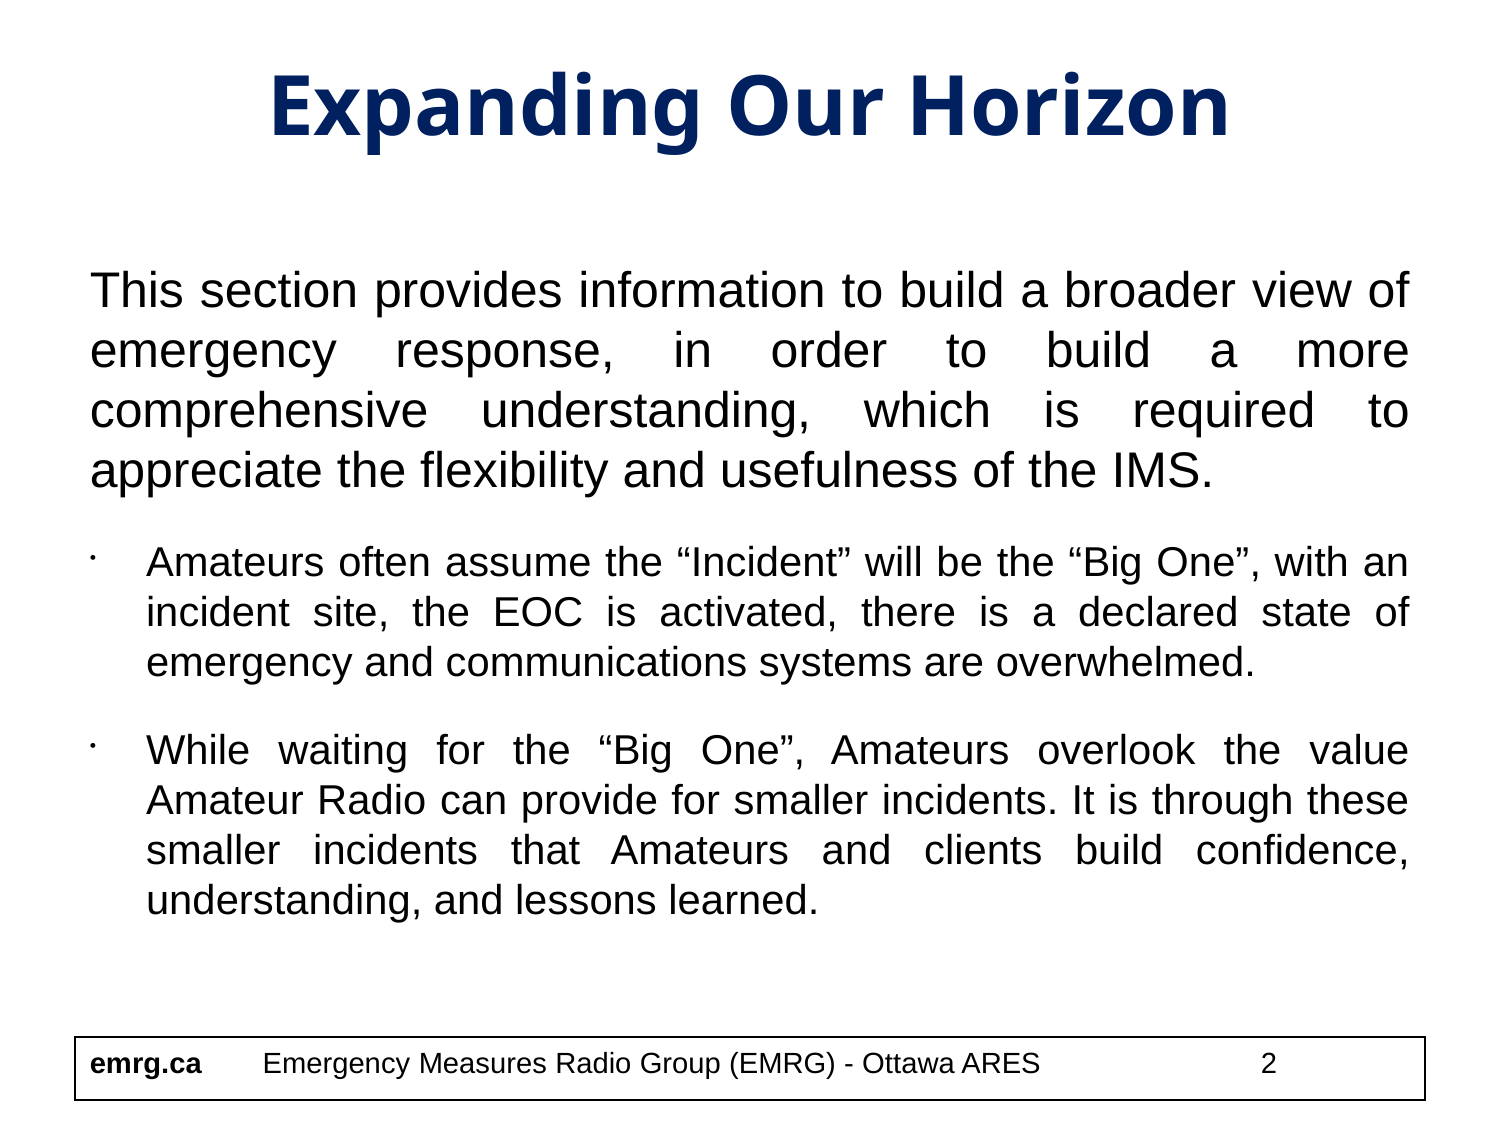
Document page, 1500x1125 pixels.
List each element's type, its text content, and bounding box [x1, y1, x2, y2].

list This section provides information to build a broader view of emergency response, in order to build a more comprehensive understanding, which is required to appreciate the flexibility and usefulness of the IMS. Amateurs often assume the “Incident” will be the “Big One”, with an incident site, the EOC is activated, there is a declared state of emergency and communications systems are overwhelmed. While waiting for the “Big One”, Amateurs overlook the value Amateur Radio can provide for smaller incidents. It is through these smaller incidents that Amateurs and clients build confidence, understanding, and lessons learned. [75, 249, 1425, 1038]
title Expanding Our Horizon [75, 45, 1425, 175]
slide_number <number> [1246, 1037, 1425, 1103]
footer Emergency Measures Radio Group (EMRG) - Ottawa ARES [247, 1037, 1238, 1103]
